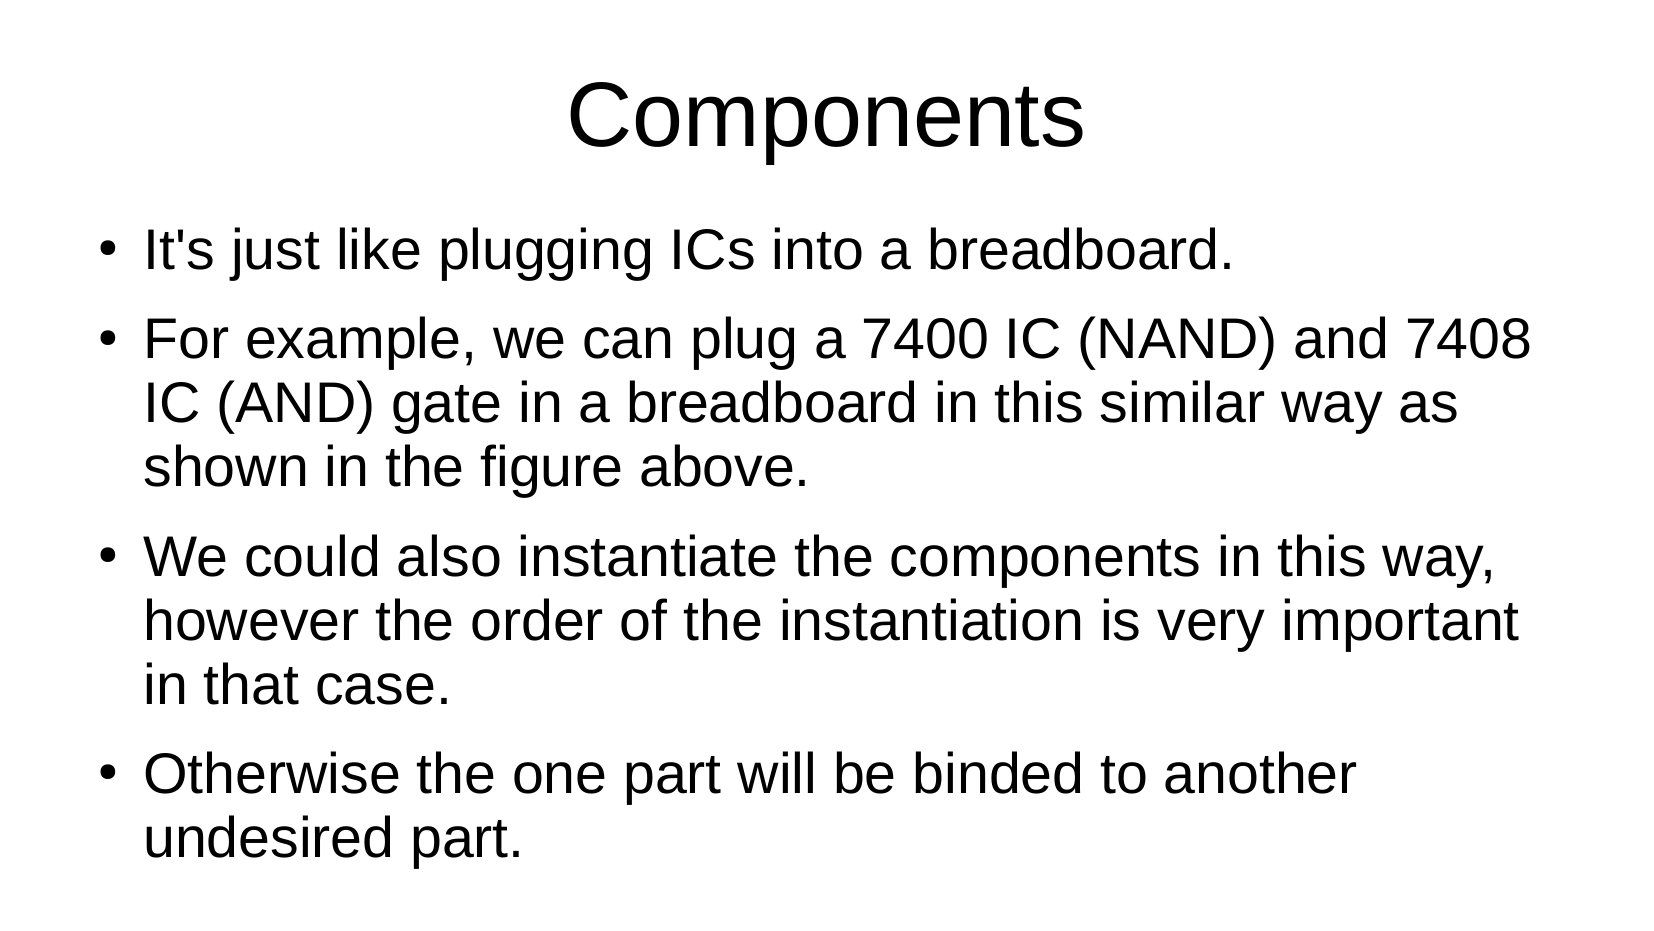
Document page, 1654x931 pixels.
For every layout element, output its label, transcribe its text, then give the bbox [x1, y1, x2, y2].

title Components [82, 37, 1571, 193]
list It's just like plugging ICs into a breadboard. For example, we can plug a 7400 IC (NAND) and 7408 IC (AND) gate in a breadboard in this similar way as shown in the figure above. We could also instantiate the components in this way, however the order of the instantiation is very important in that case. Otherwise the one part will be binded to another undesired part. [82, 217, 1571, 871]
